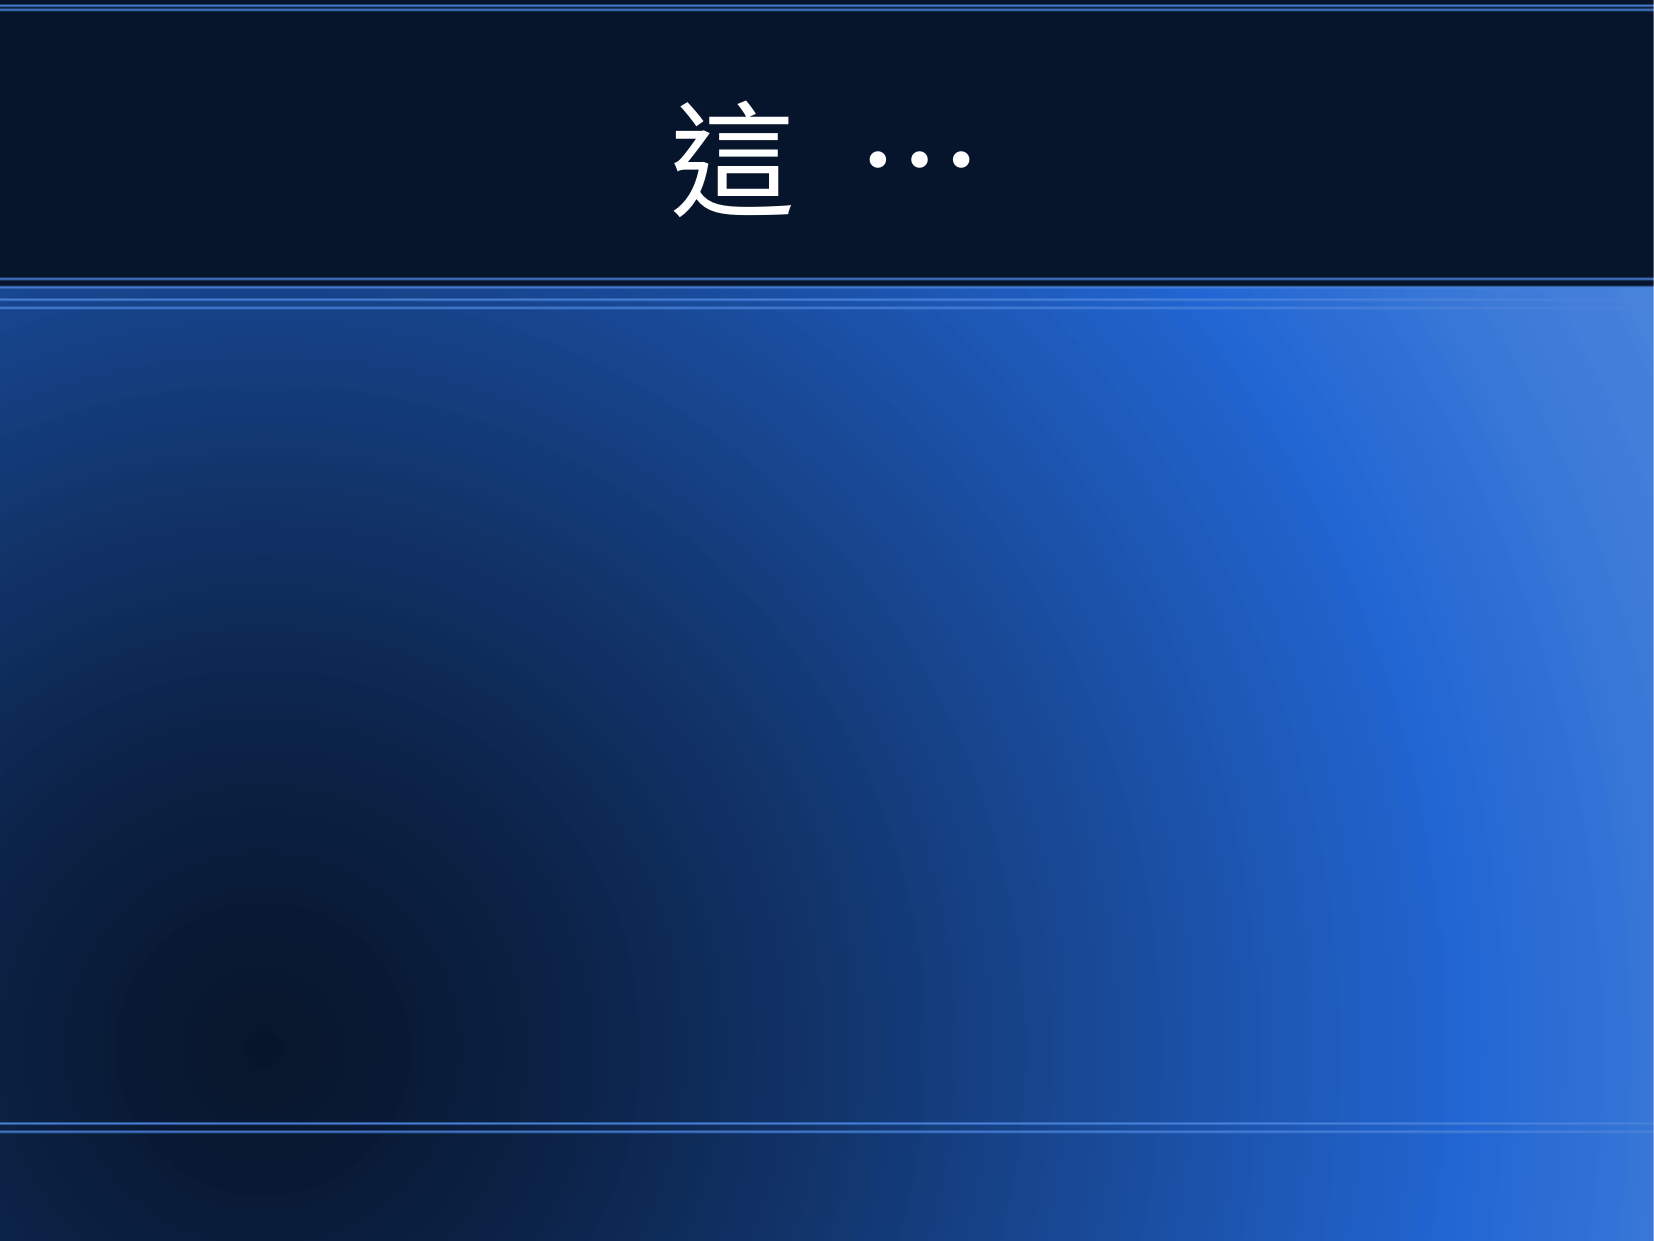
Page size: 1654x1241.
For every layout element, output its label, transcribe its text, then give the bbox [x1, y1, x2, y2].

title 這 … [82, 49, 1571, 257]
picture [0, 0, 1654, 1241]
